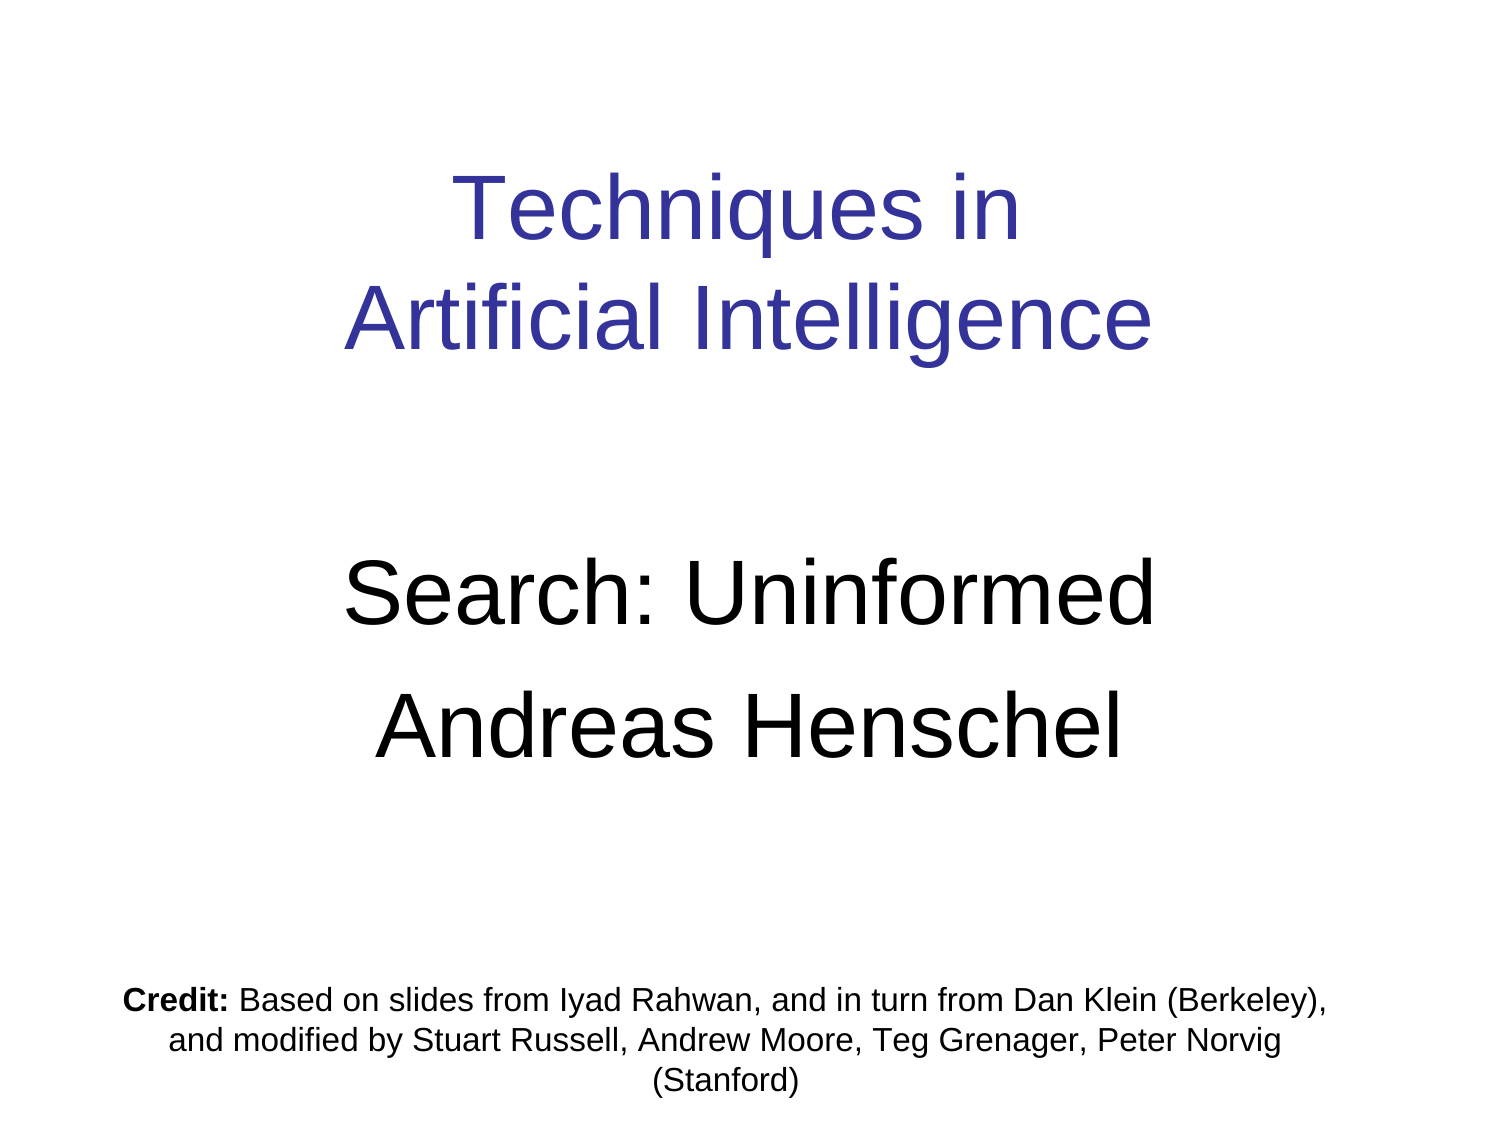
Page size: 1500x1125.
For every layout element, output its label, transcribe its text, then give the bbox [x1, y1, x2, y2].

text_box Techniques in Artificial Intelligence [112, 137, 1388, 379]
text_box Search: Uninformed Andreas Henschel [225, 525, 1276, 860]
text_box Credit: Based on slides from Iyad Rahwan, and in turn from Dan Klein (Berkeley), and modified by Stuart Russell, Andrew Moore, Teg Grenager, Peter Norvig (Stanford) [80, 970, 1372, 1106]
